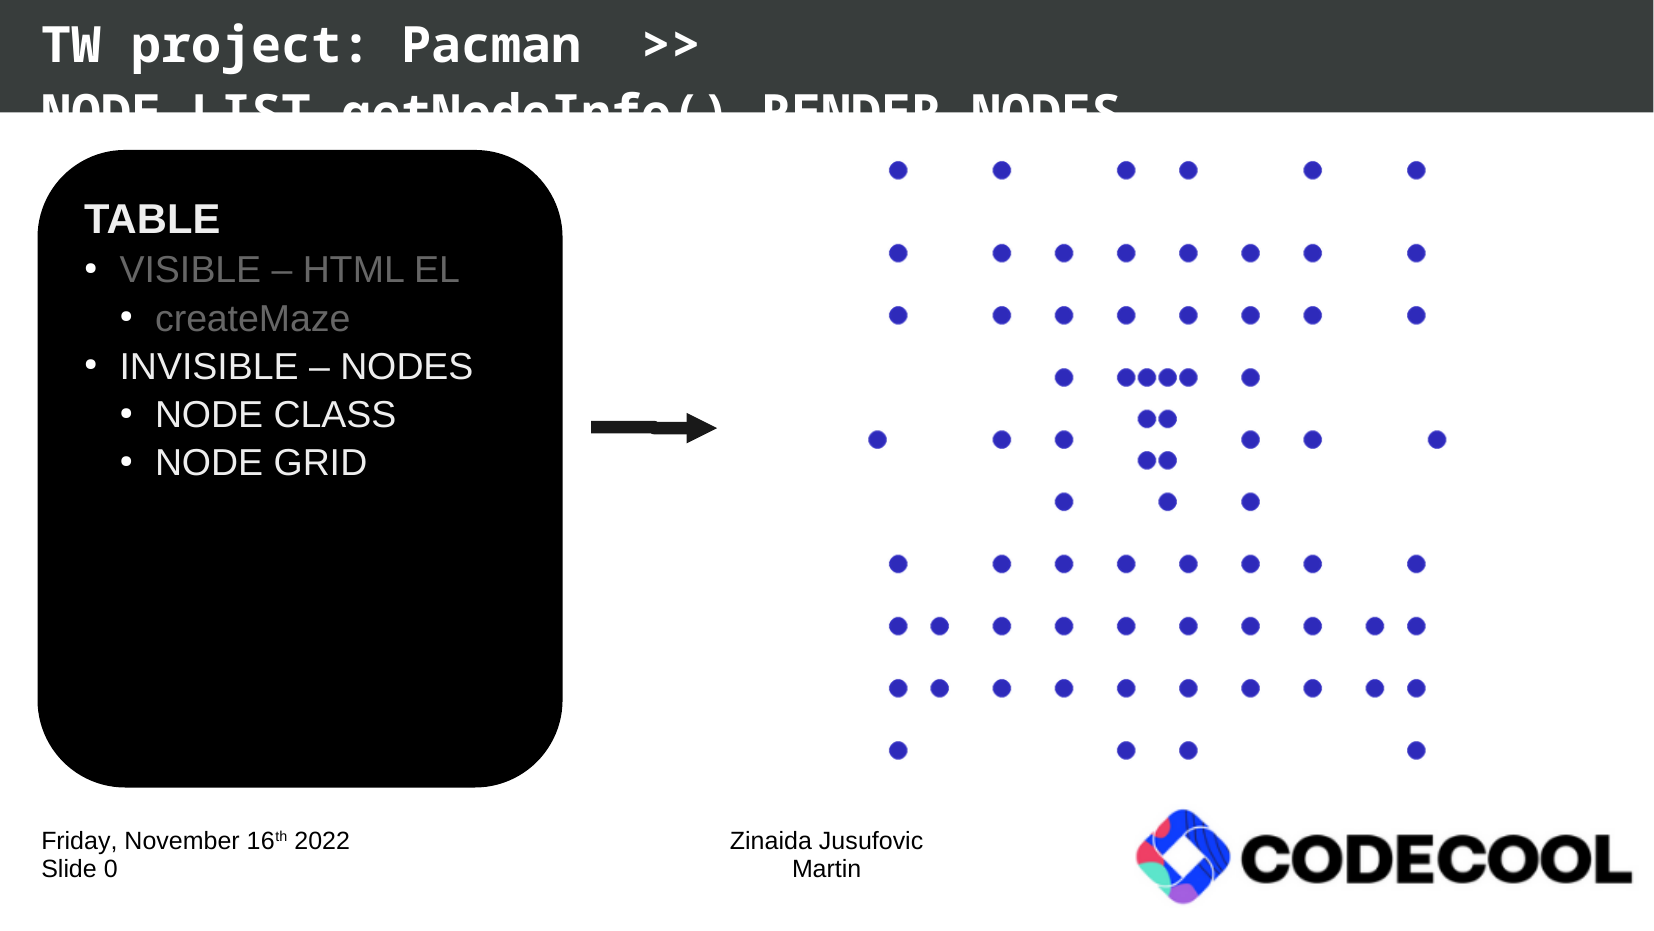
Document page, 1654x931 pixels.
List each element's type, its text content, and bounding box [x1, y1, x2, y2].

picture [862, 133, 1654, 931]
title TW project: Pacman >> NODE_LIST.getNodeInfo().RENDER_NODES [41, 21, 1602, 134]
text_box [0, 0, 1654, 113]
text_box TABLE VISIBLE – HTML EL createMaze INVISIBLE – NODES NODE CLASS NODE GRID [37, 149, 563, 788]
text_box Friday, November 16th 2022 Slide 0 [41, 820, 449, 889]
text_box Zinaida Jusufovic Martin [658, 820, 996, 889]
